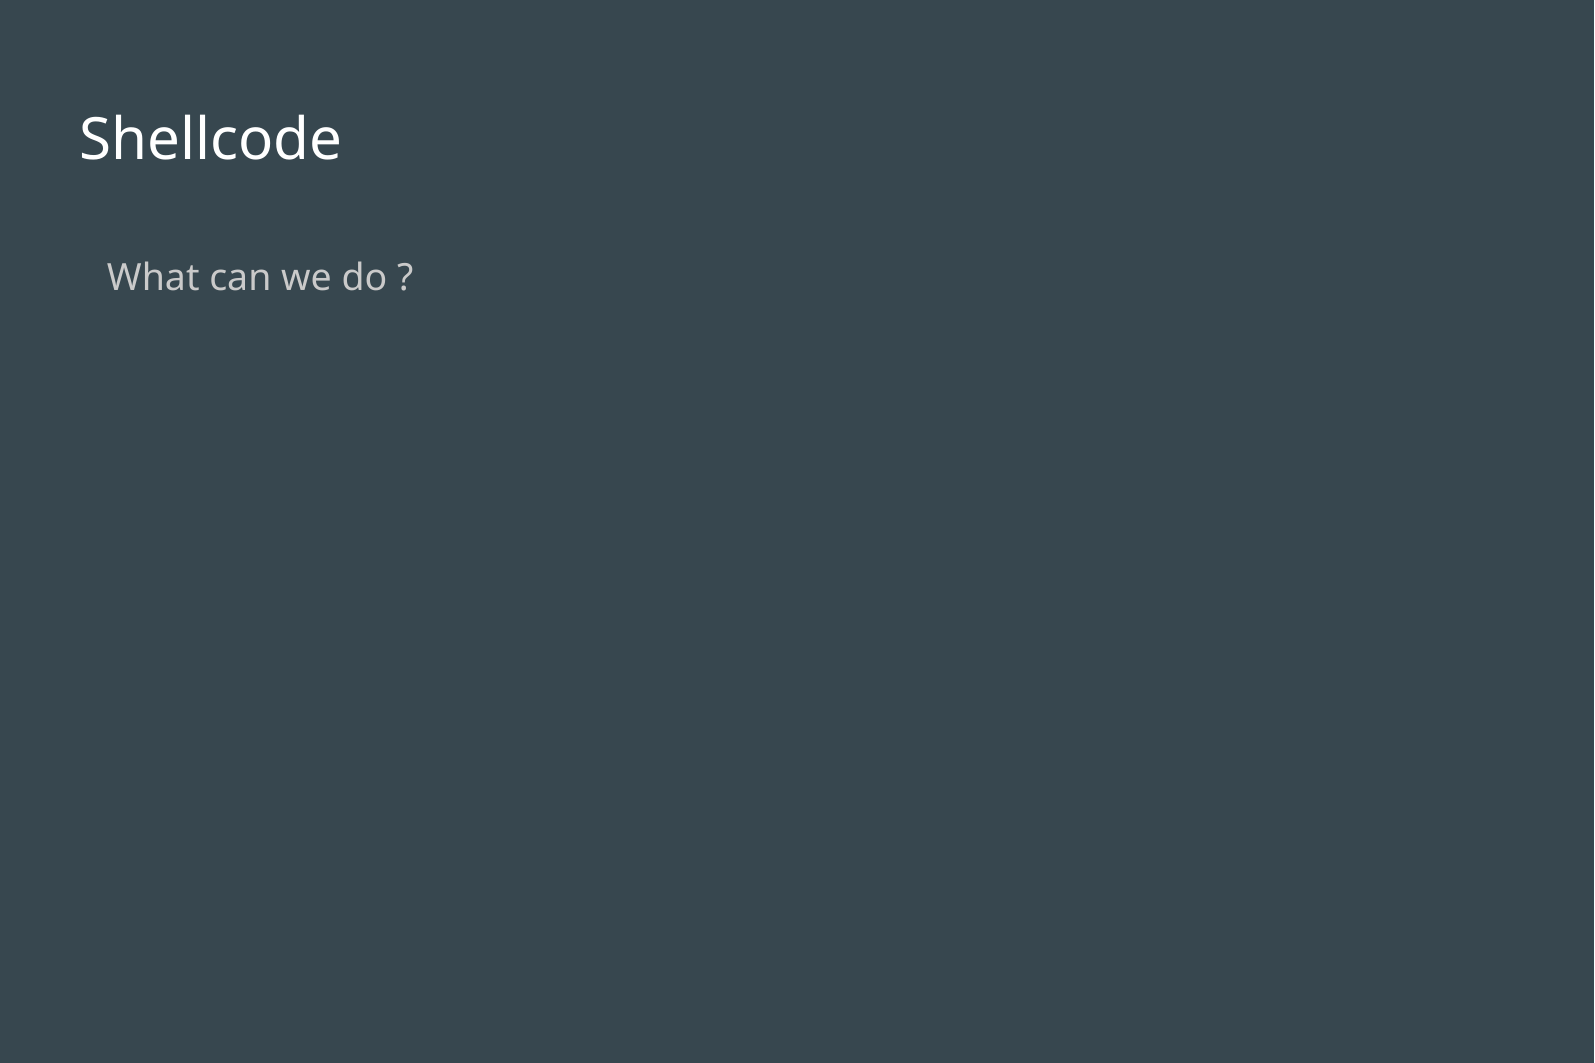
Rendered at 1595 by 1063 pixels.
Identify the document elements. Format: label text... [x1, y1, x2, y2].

list What can we do ? [54, 238, 1541, 945]
title Shellcode [79, 48, 1449, 227]
